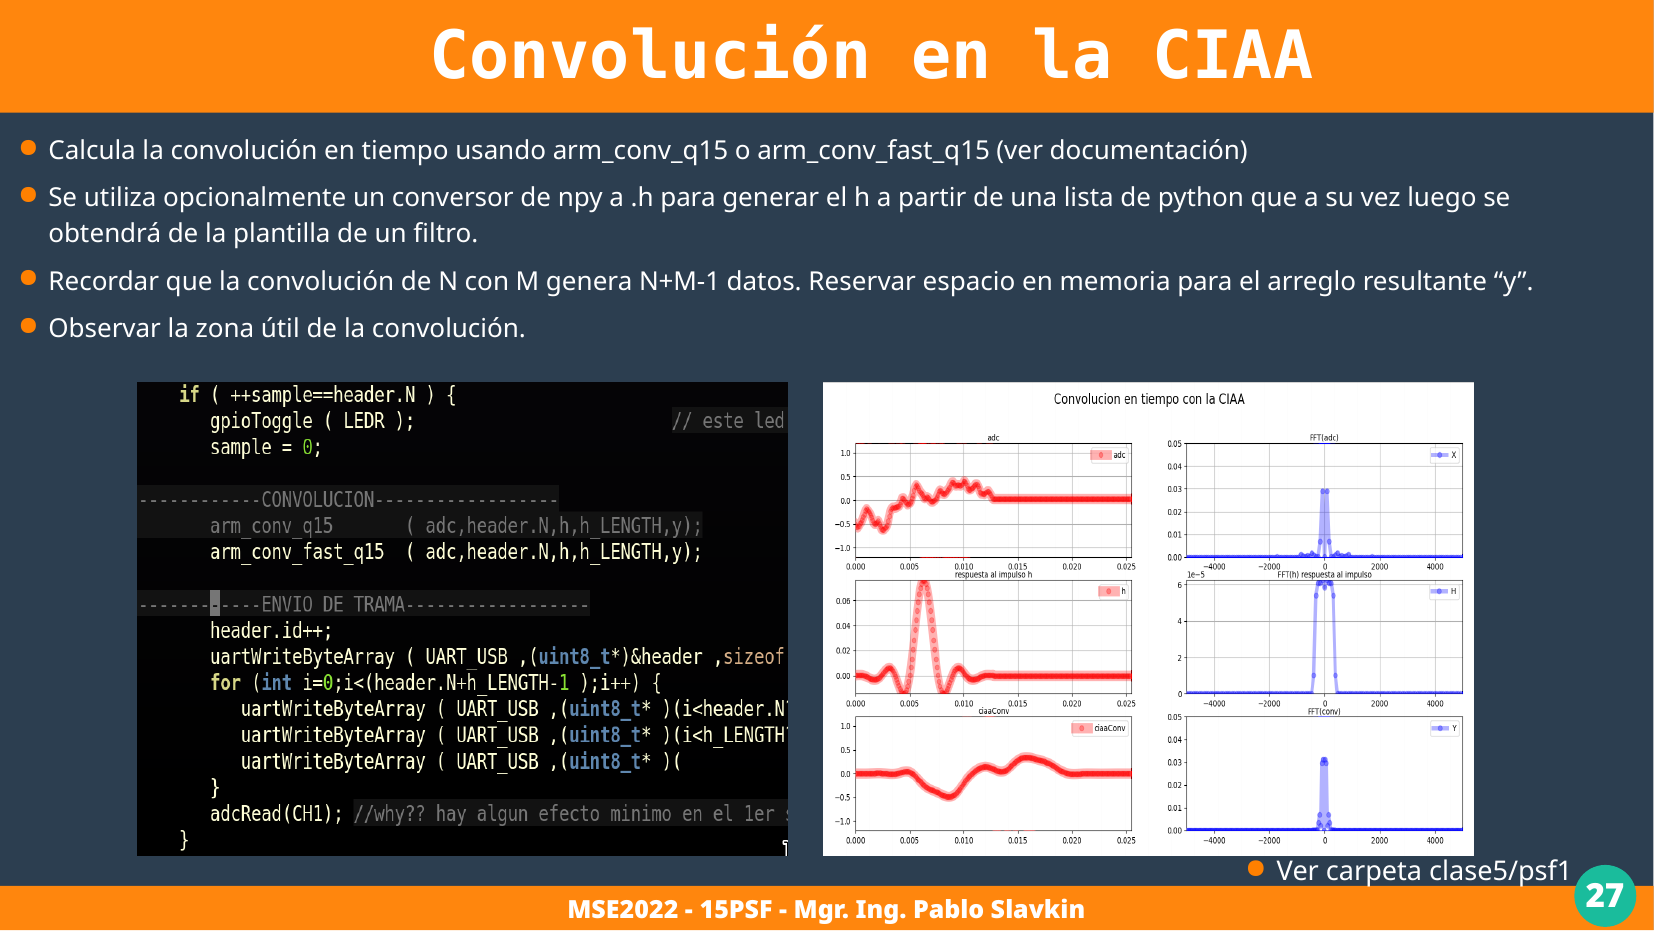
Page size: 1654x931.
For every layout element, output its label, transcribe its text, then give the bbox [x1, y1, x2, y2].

list Ver carpeta clase5/psf1 [1234, 851, 1595, 890]
picture [823, 382, 1474, 856]
picture [137, 382, 788, 856]
list Calcula la convolución en tiempo usando arm_conv_q15 o arm_conv_fast_q15 (ver documentación) Se utiliza opcionalmente un conversor de npy a .h para generar el h a partir de una lista de python que a su vez luego se obtendrá de la plantilla de un filtro. Recordar que la convolución de N con M genera N+M-1 datos. Reservar espacio en memoria para el arreglo resultante “y”. Observar la zona útil de la convolución. [7, 131, 1614, 376]
title Convolución en la CIAA [429, 16, 1367, 113]
